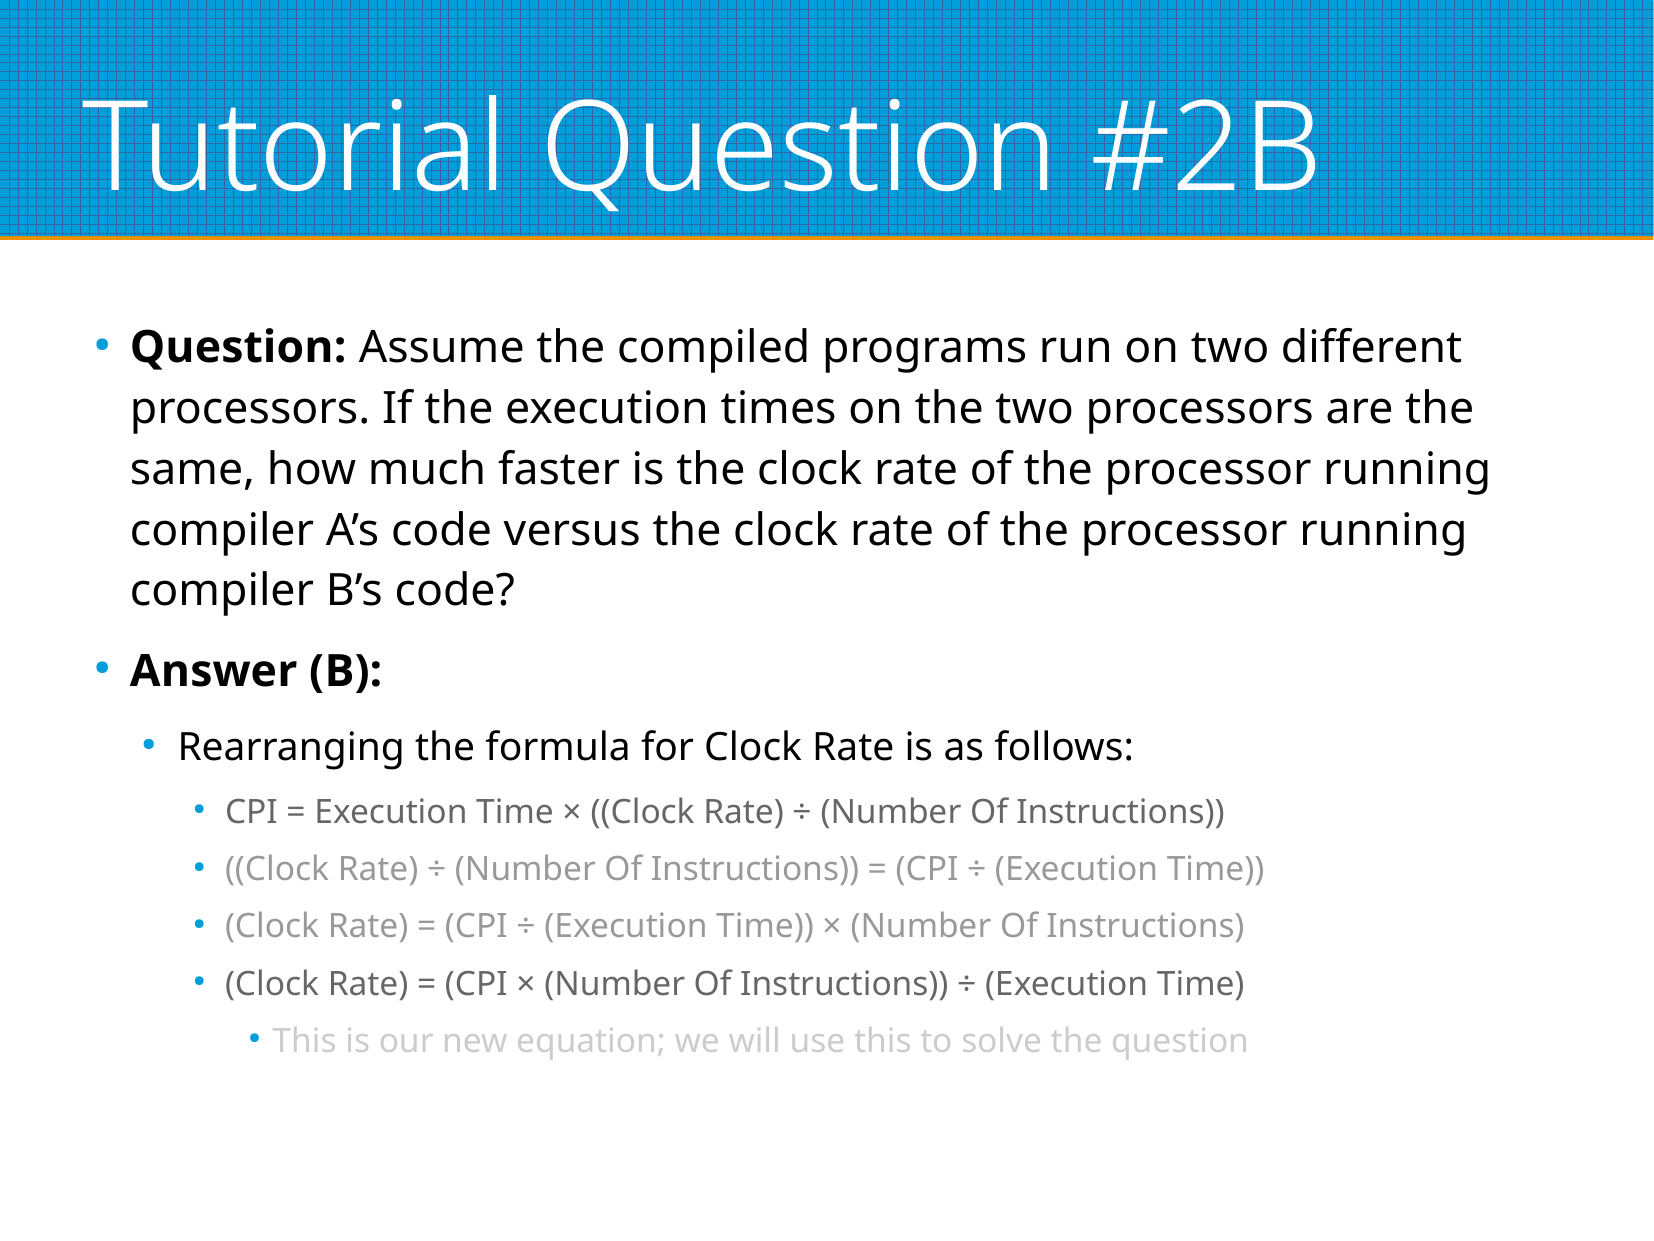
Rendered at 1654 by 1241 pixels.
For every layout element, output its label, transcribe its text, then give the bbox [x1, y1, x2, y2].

list Question: Assume the compiled programs run on two different processors. If the execution times on the two processors are the same, how much faster is the clock rate of the processor running compiler A’s code versus the clock rate of the processor running compiler B’s code? Answer (B): Rearranging the formula for Clock Rate is as follows: CPI = Execution Time × ((Clock Rate) ÷ (Number Of Instructions)) ((Clock Rate) ÷ (Number Of Instructions)) = (CPI ÷ (Execution Time)) (Clock Rate) = (CPI ÷ (Execution Time)) × (Number Of Instructions) (Clock Rate) = (CPI × (Number Of Instructions)) ÷ (Execution Time) This is our new equation; we will use this to solve the question [82, 314, 1563, 1081]
title Tutorial Question #2B [82, 19, 1571, 227]
